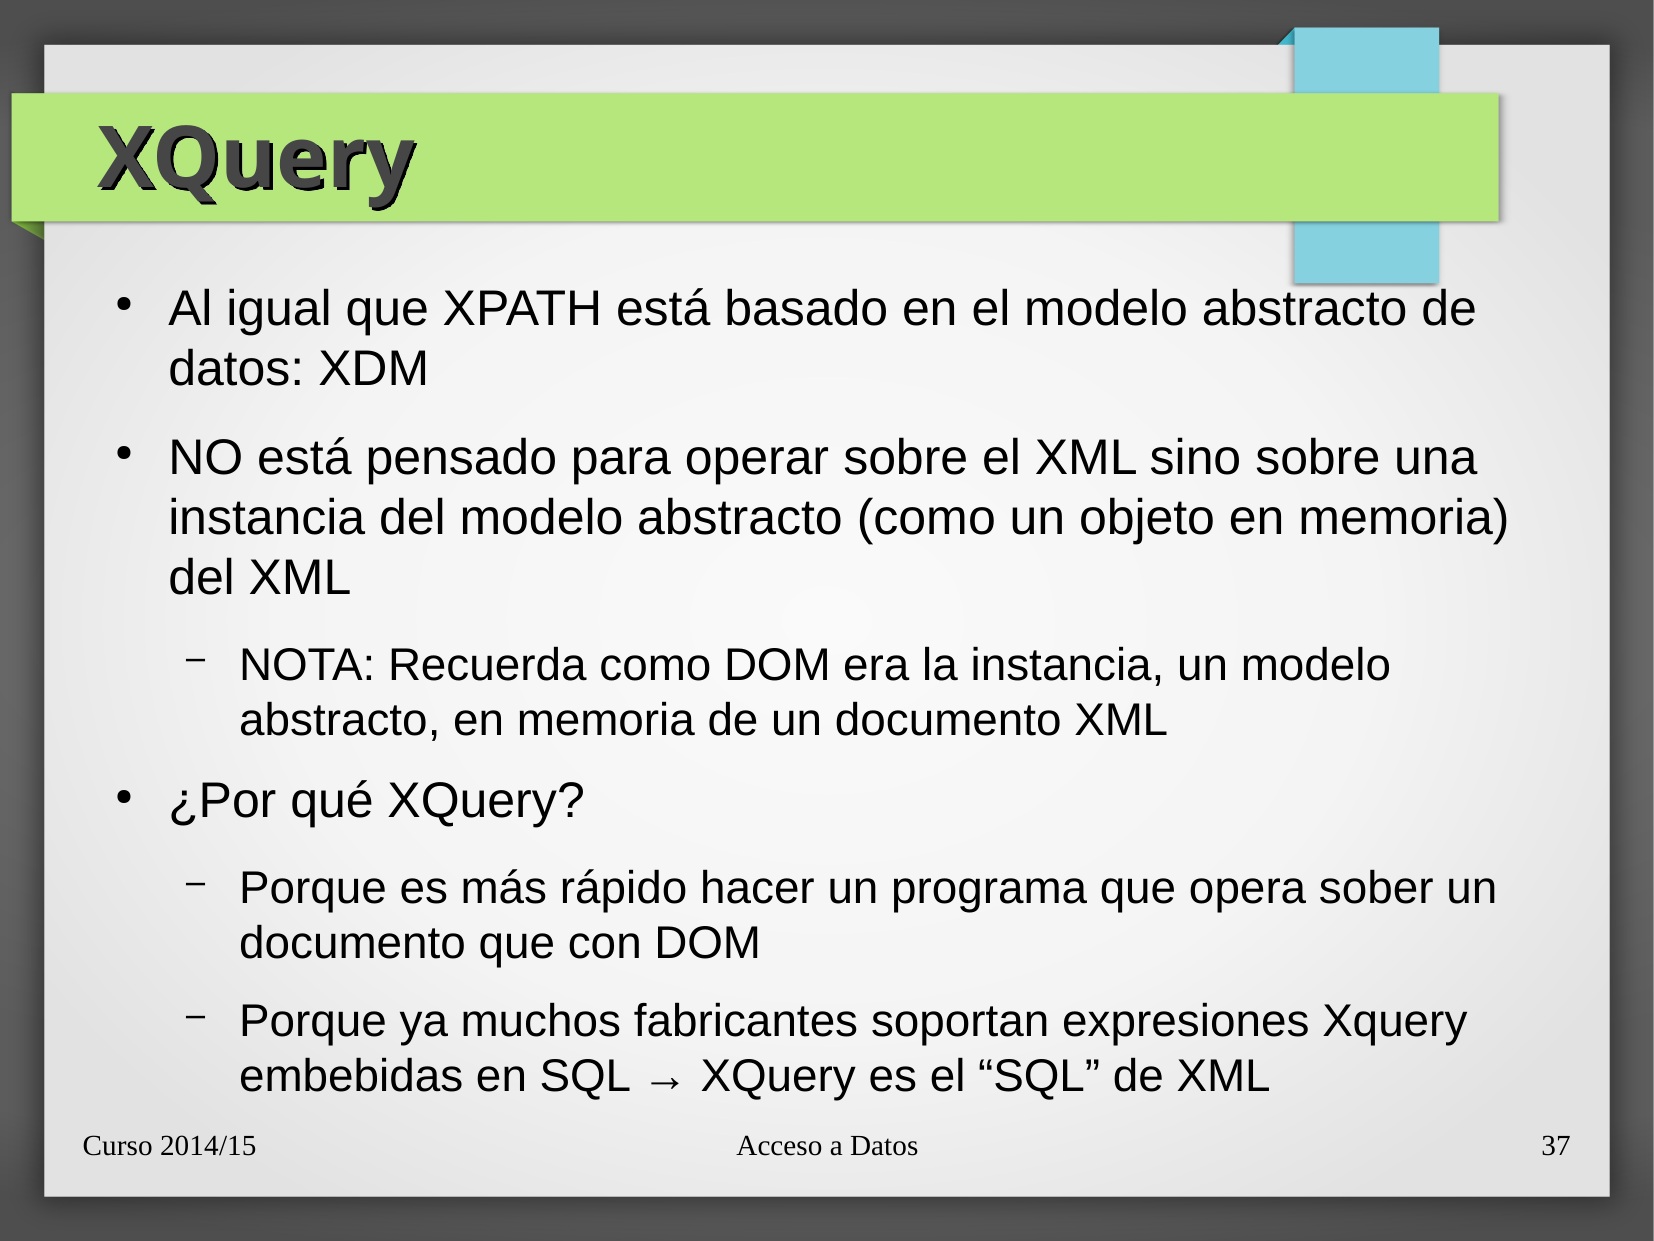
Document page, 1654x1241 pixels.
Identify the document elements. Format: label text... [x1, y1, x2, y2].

picture [0, 0, 1654, 1241]
list Al igual que XPATH está basado en el modelo abstracto de datos: XDM NO está pensado para operar sobre el XML sino sobre una instancia del modelo abstracto (como un objeto en memoria) del XML NOTA: Recuerda como DOM era la instancia, un modelo abstracto, en memoria de un documento XML ¿Por qué XQuery? Porque es más rápido hacer un programa que opera sober un documento que con DOM Porque ya muchos fabricantes soportan expresiones Xquery embebidas en SQL → XQuery es el “SQL” de XML [82, 267, 1571, 1087]
title XQuery [82, 49, 1571, 257]
